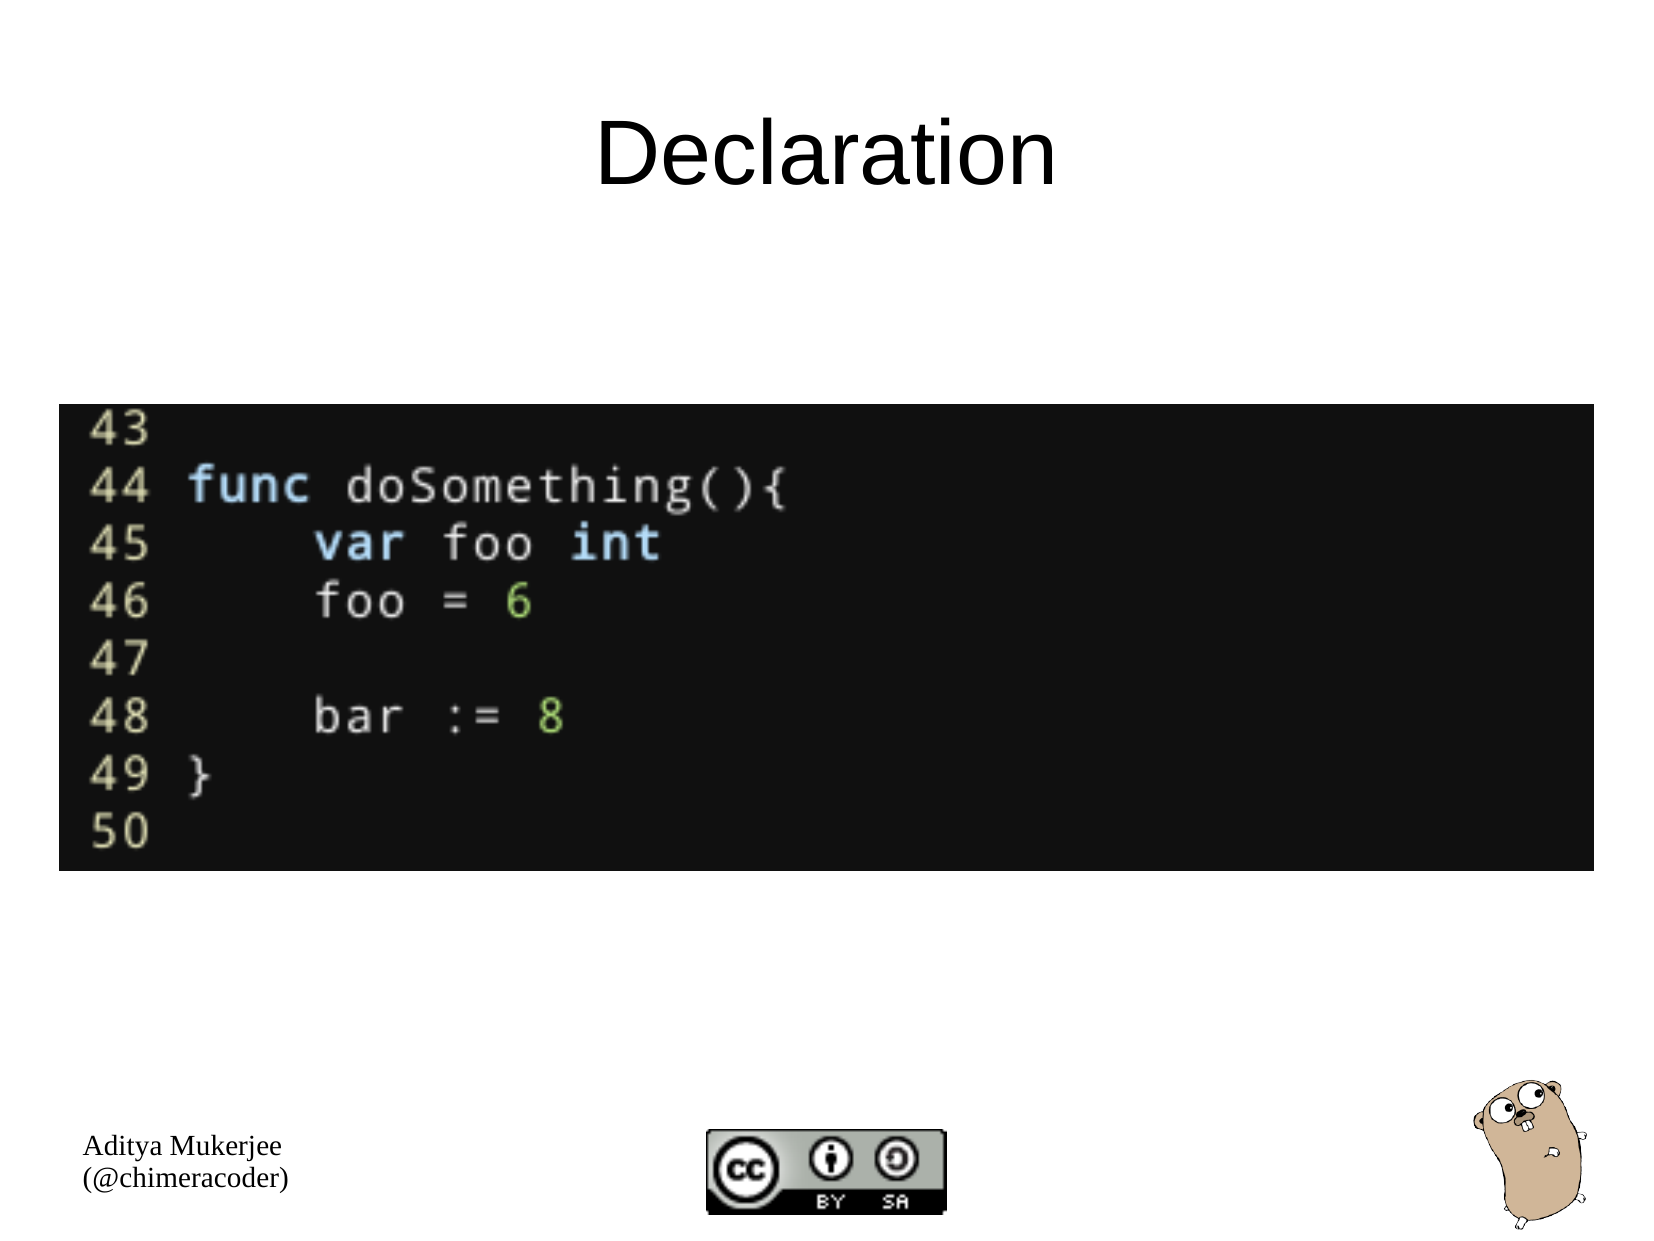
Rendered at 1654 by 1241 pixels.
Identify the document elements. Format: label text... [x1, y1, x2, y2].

picture [1455, 1079, 1606, 1230]
picture [59, 404, 1594, 871]
title Declaration [82, 49, 1571, 257]
picture [706, 1129, 947, 1215]
